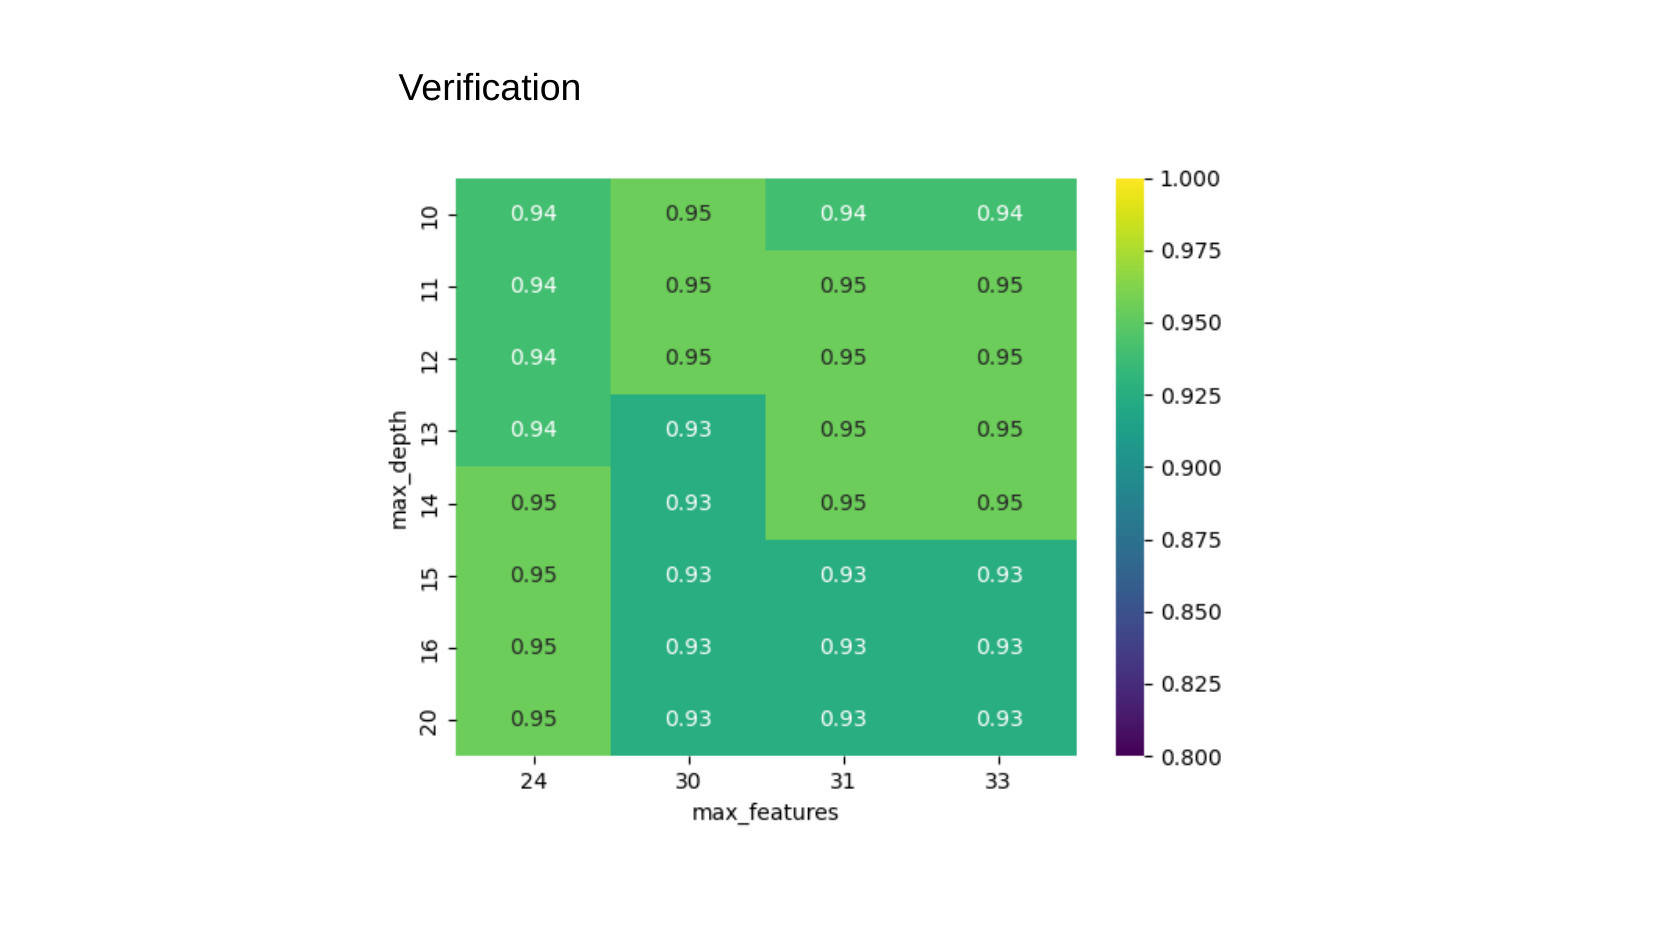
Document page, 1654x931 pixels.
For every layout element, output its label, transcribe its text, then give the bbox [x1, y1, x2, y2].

picture [331, 88, 1332, 839]
text_box Verification [383, 59, 1123, 116]
